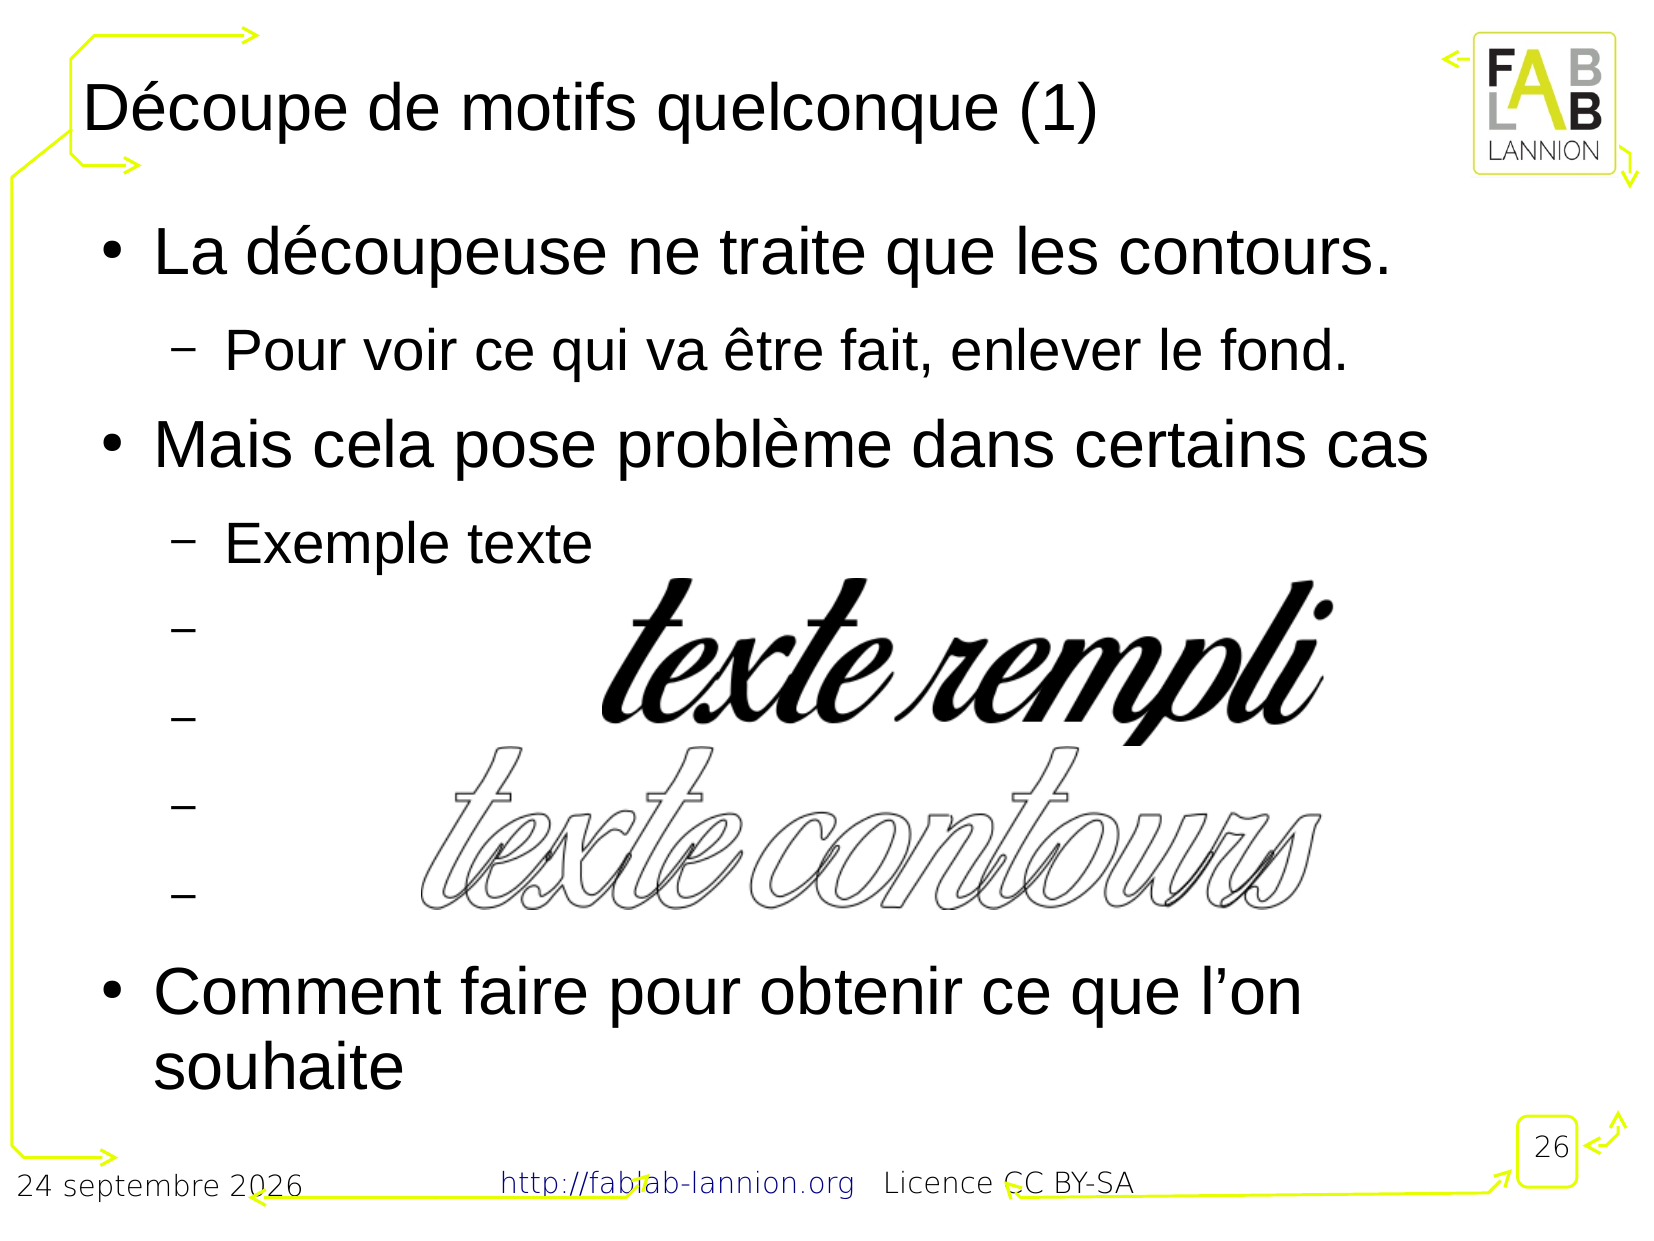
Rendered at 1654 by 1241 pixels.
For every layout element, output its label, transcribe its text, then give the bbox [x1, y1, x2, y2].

list La découpeuse ne traite que les contours. Pour voir ce qui va être fait, enlever le fond. Mais cela pose problème dans certains cas Exemple texte Comment faire pour obtenir ce que l’on souhaite [82, 213, 1571, 1075]
picture [1470, 29, 1619, 178]
picture [421, 578, 1335, 910]
title Découpe de motifs quelconque (1) [82, 49, 1441, 166]
